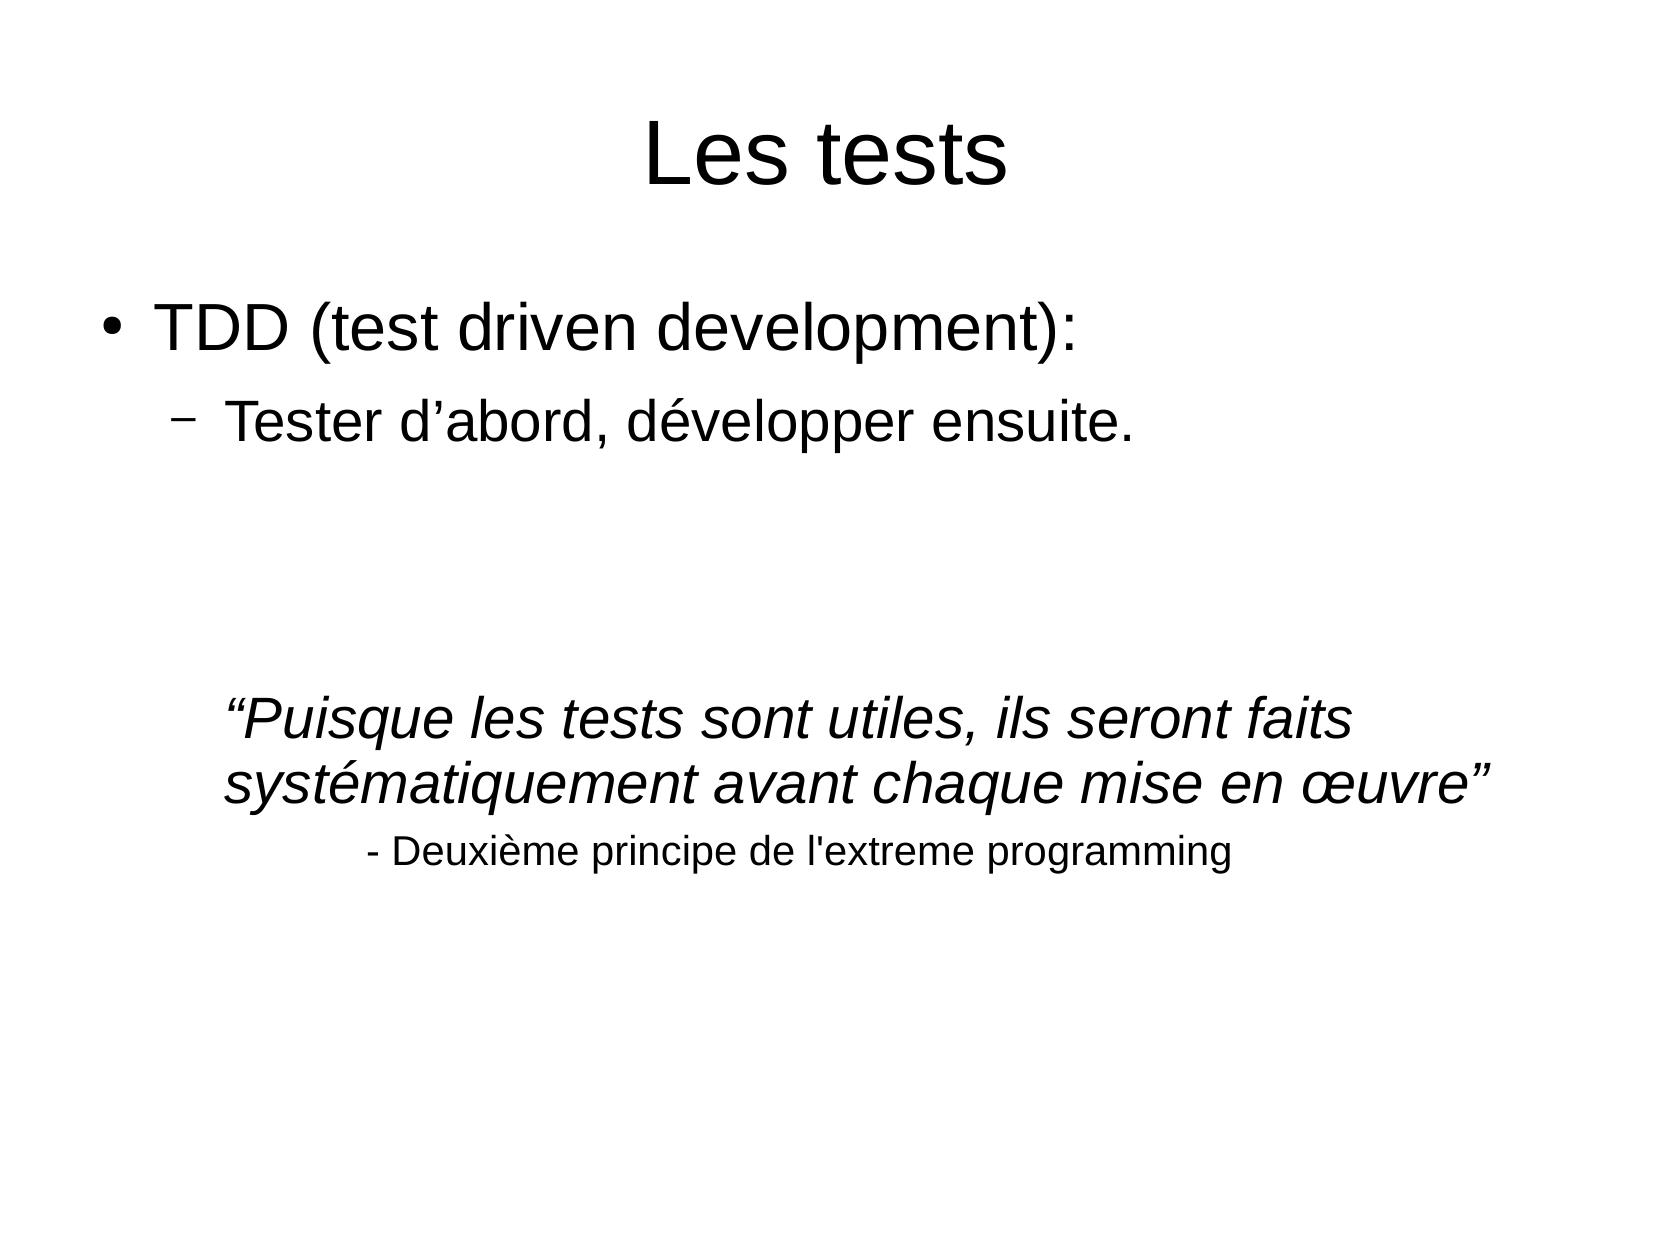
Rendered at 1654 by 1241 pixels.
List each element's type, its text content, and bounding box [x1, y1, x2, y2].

title Les tests [82, 49, 1571, 257]
list TDD (test driven development): Tester d’abord, développer ensuite. “Puisque les tests sont utiles, ils seront faits systématiquement avant chaque mise en œuvre” - Deuxième principe de l'extreme programming [82, 290, 1571, 1010]
